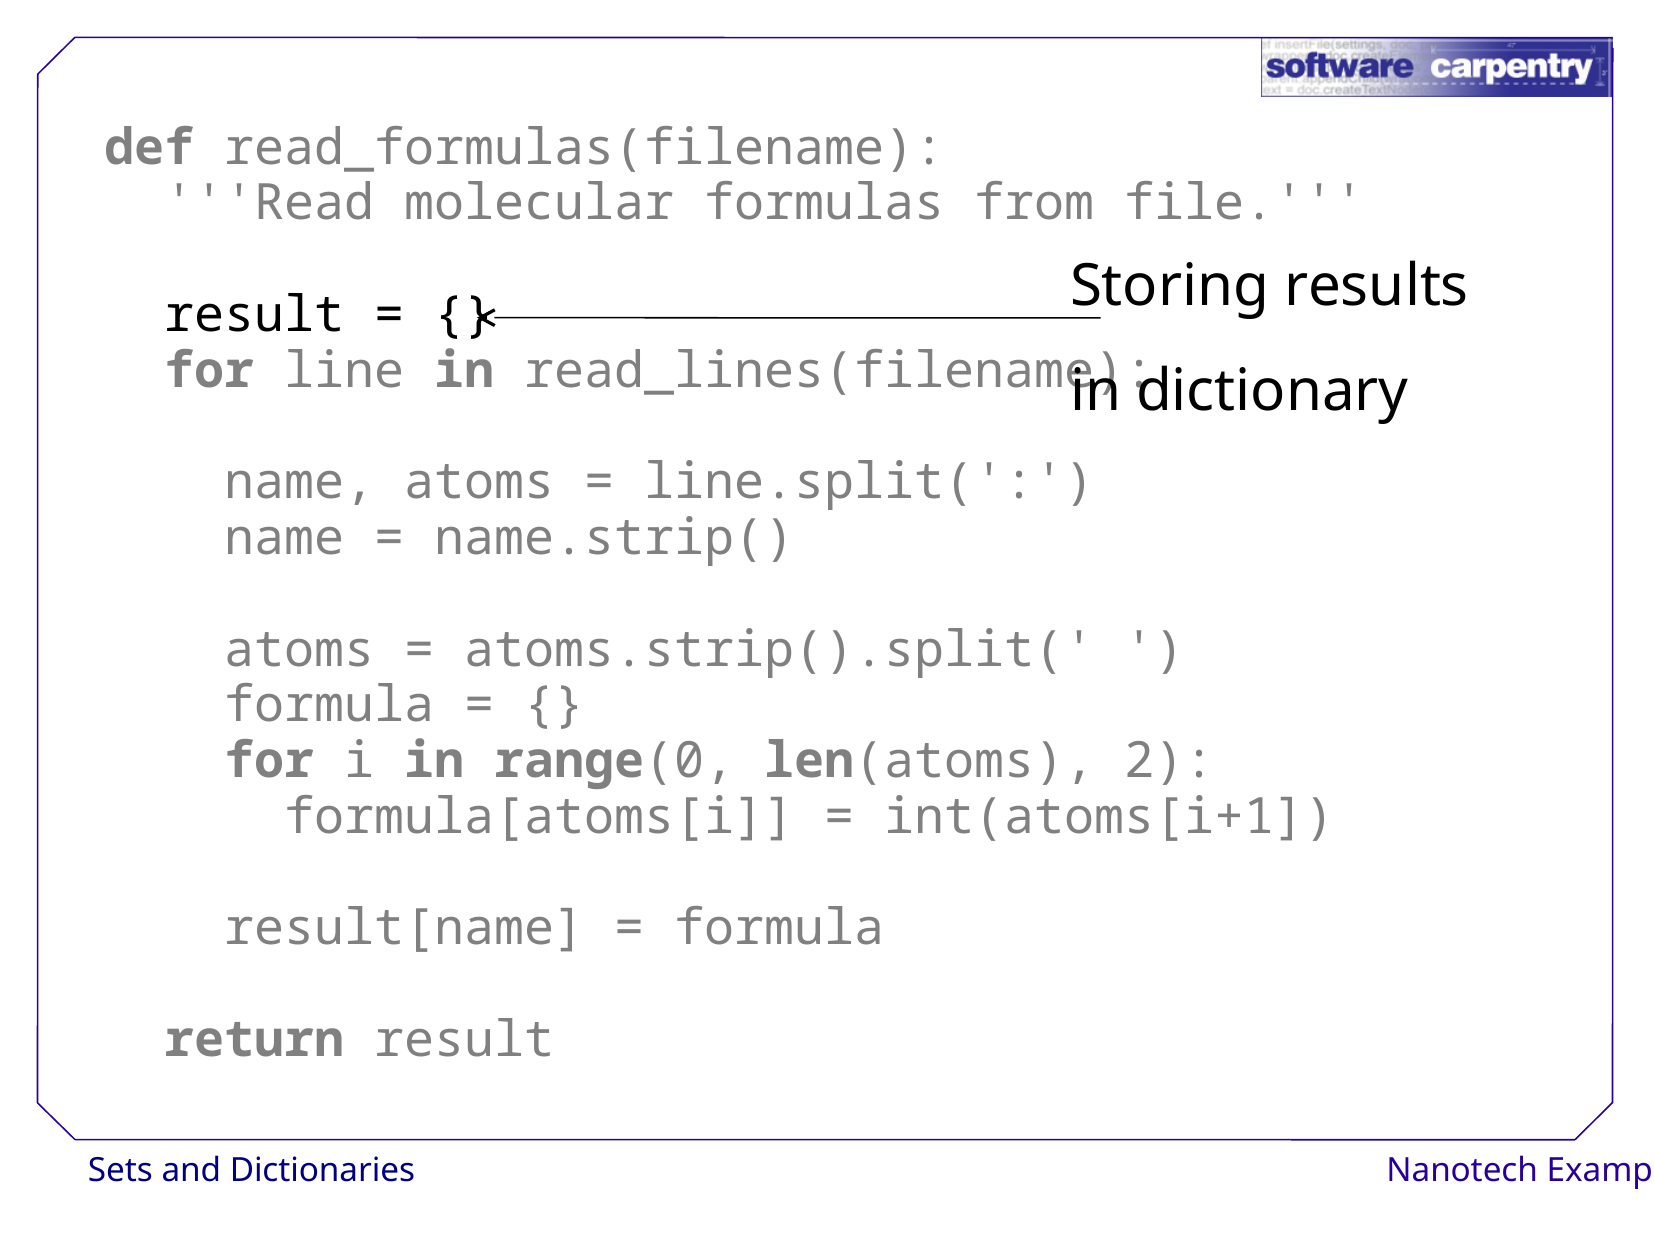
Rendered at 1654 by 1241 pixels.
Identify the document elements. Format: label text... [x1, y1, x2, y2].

picture [1261, 39, 1613, 97]
text_box Storing results in dictionary [1055, 204, 1634, 430]
text_box def read_formulas(filename): '''Read molecular formulas from file.''' result = {} for line in read_lines(filename): name, atoms = line.split(':') name = name.strip() atoms = atoms.strip().split(' ') formula = {} for i in range(0, len(atoms), 2): formula[atoms[i]] = int(atoms[i+1]) result[name] = formula return result [89, 112, 1177, 1093]
